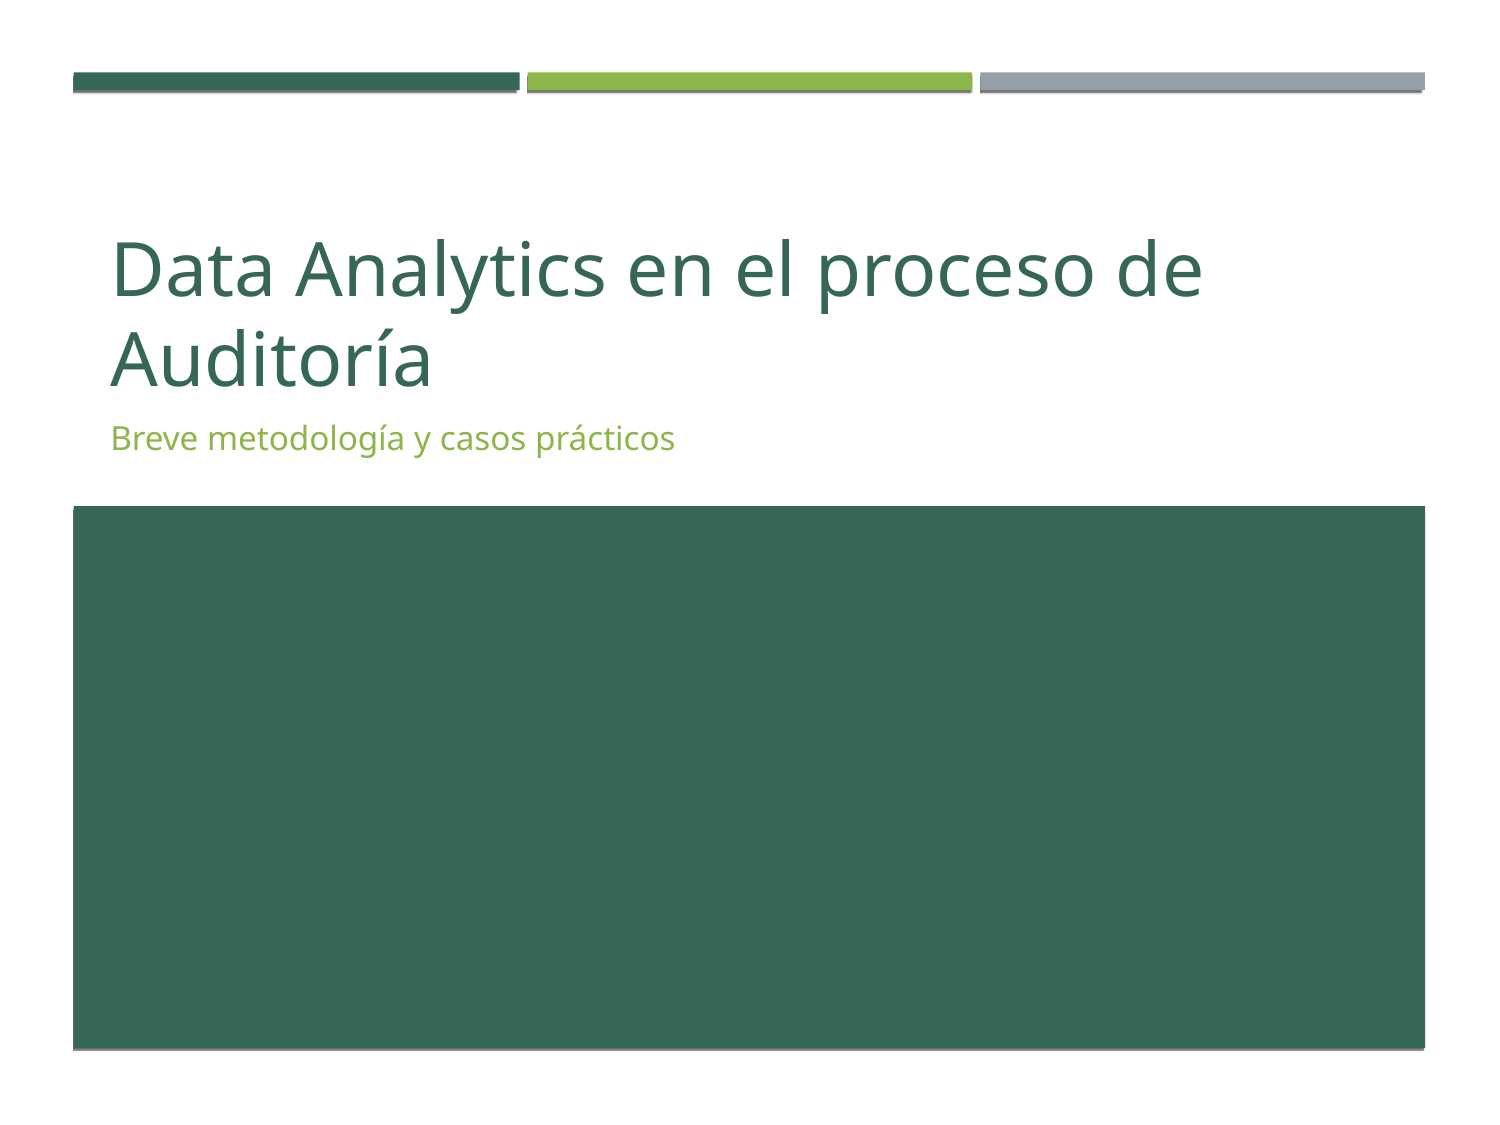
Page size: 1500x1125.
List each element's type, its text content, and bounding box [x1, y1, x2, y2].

title Data Analytics en el proceso de Auditoría [95, 162, 1406, 409]
subtitle Breve metodología y casos prácticos [95, 409, 1406, 507]
